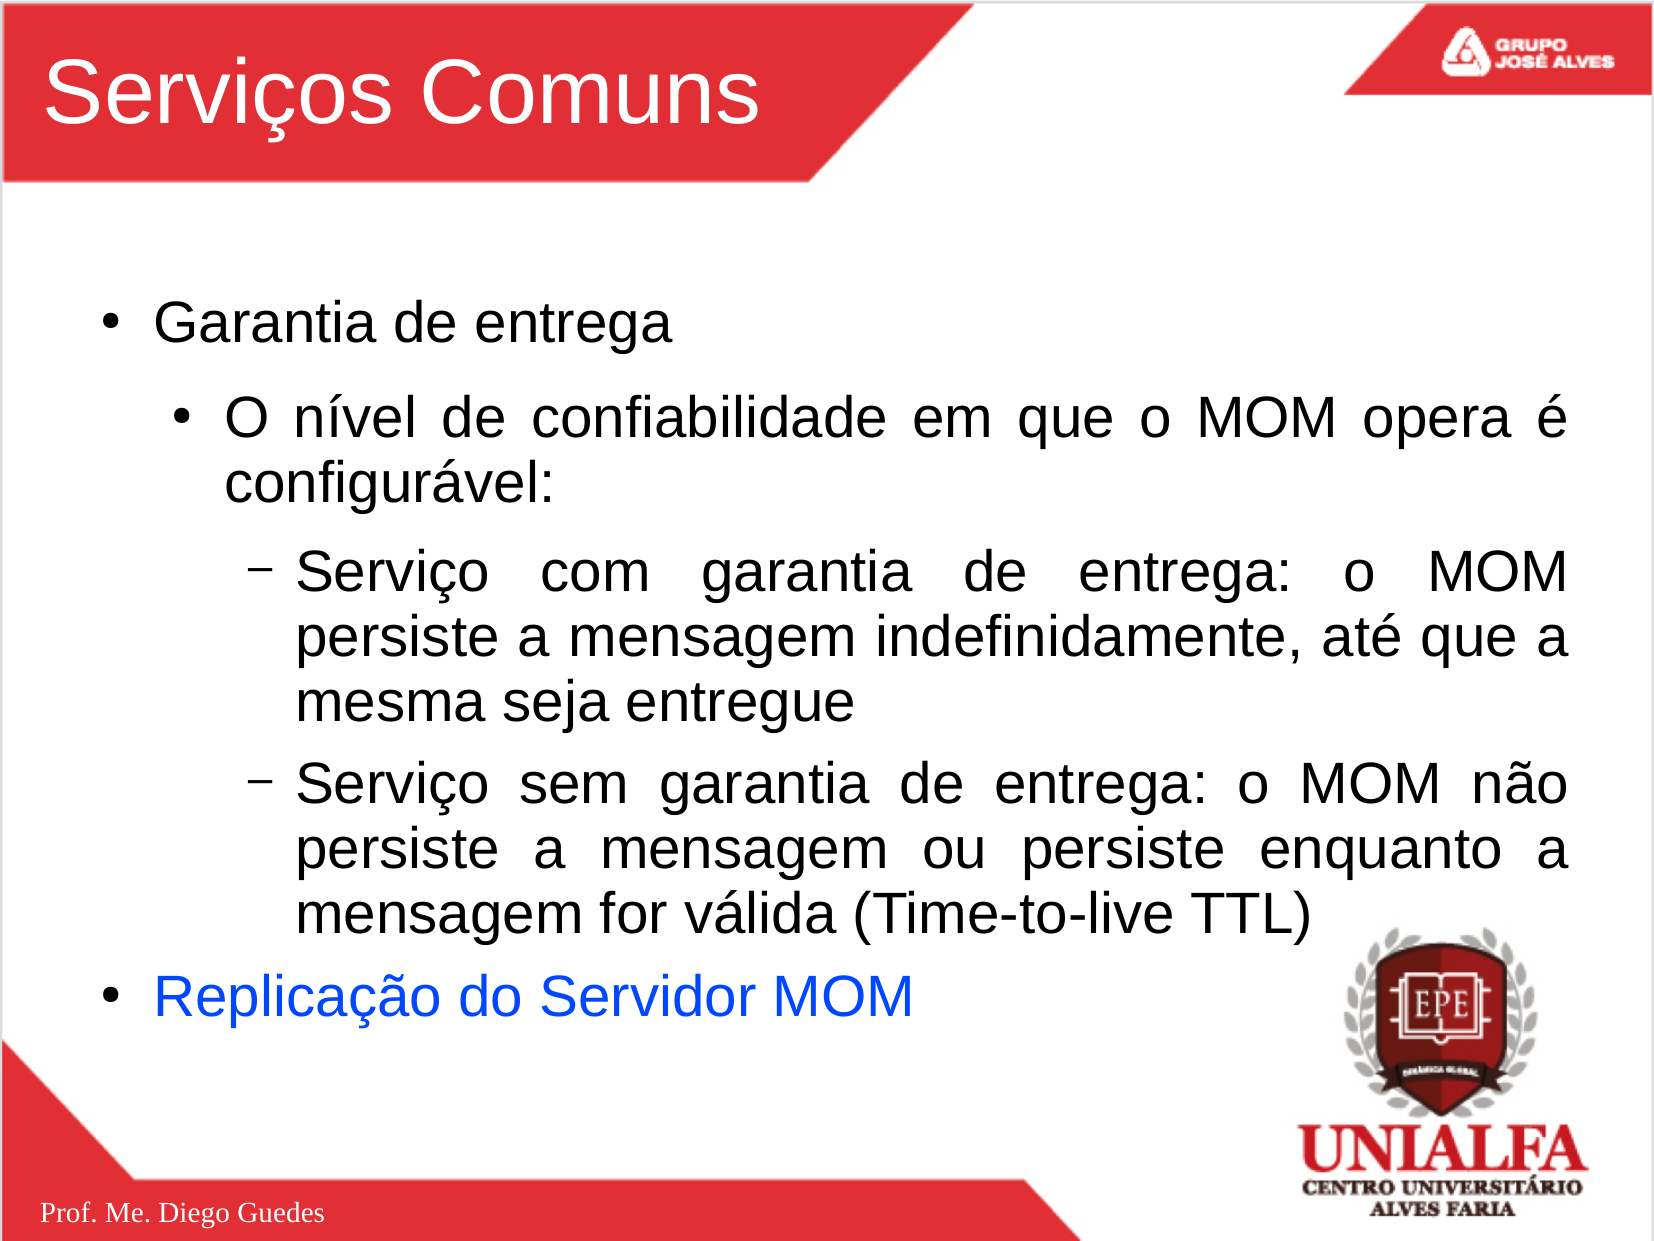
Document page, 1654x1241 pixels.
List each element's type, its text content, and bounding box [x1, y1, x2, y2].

picture [0, 0, 1654, 1241]
list Garantia de entrega O nível de confiabilidade em que o MOM opera é configurável: Serviço com garantia de entrega: o MOM persiste a mensagem indefinidamente, até que a mesma seja entregue Serviço sem garantia de entrega: o MOM não persiste a mensagem ou persiste enquanto a mensagem for válida (Time-to-live TTL) Replicação do Servidor MOM [82, 290, 1571, 1030]
title Serviços Comuns [6, 11, 799, 174]
